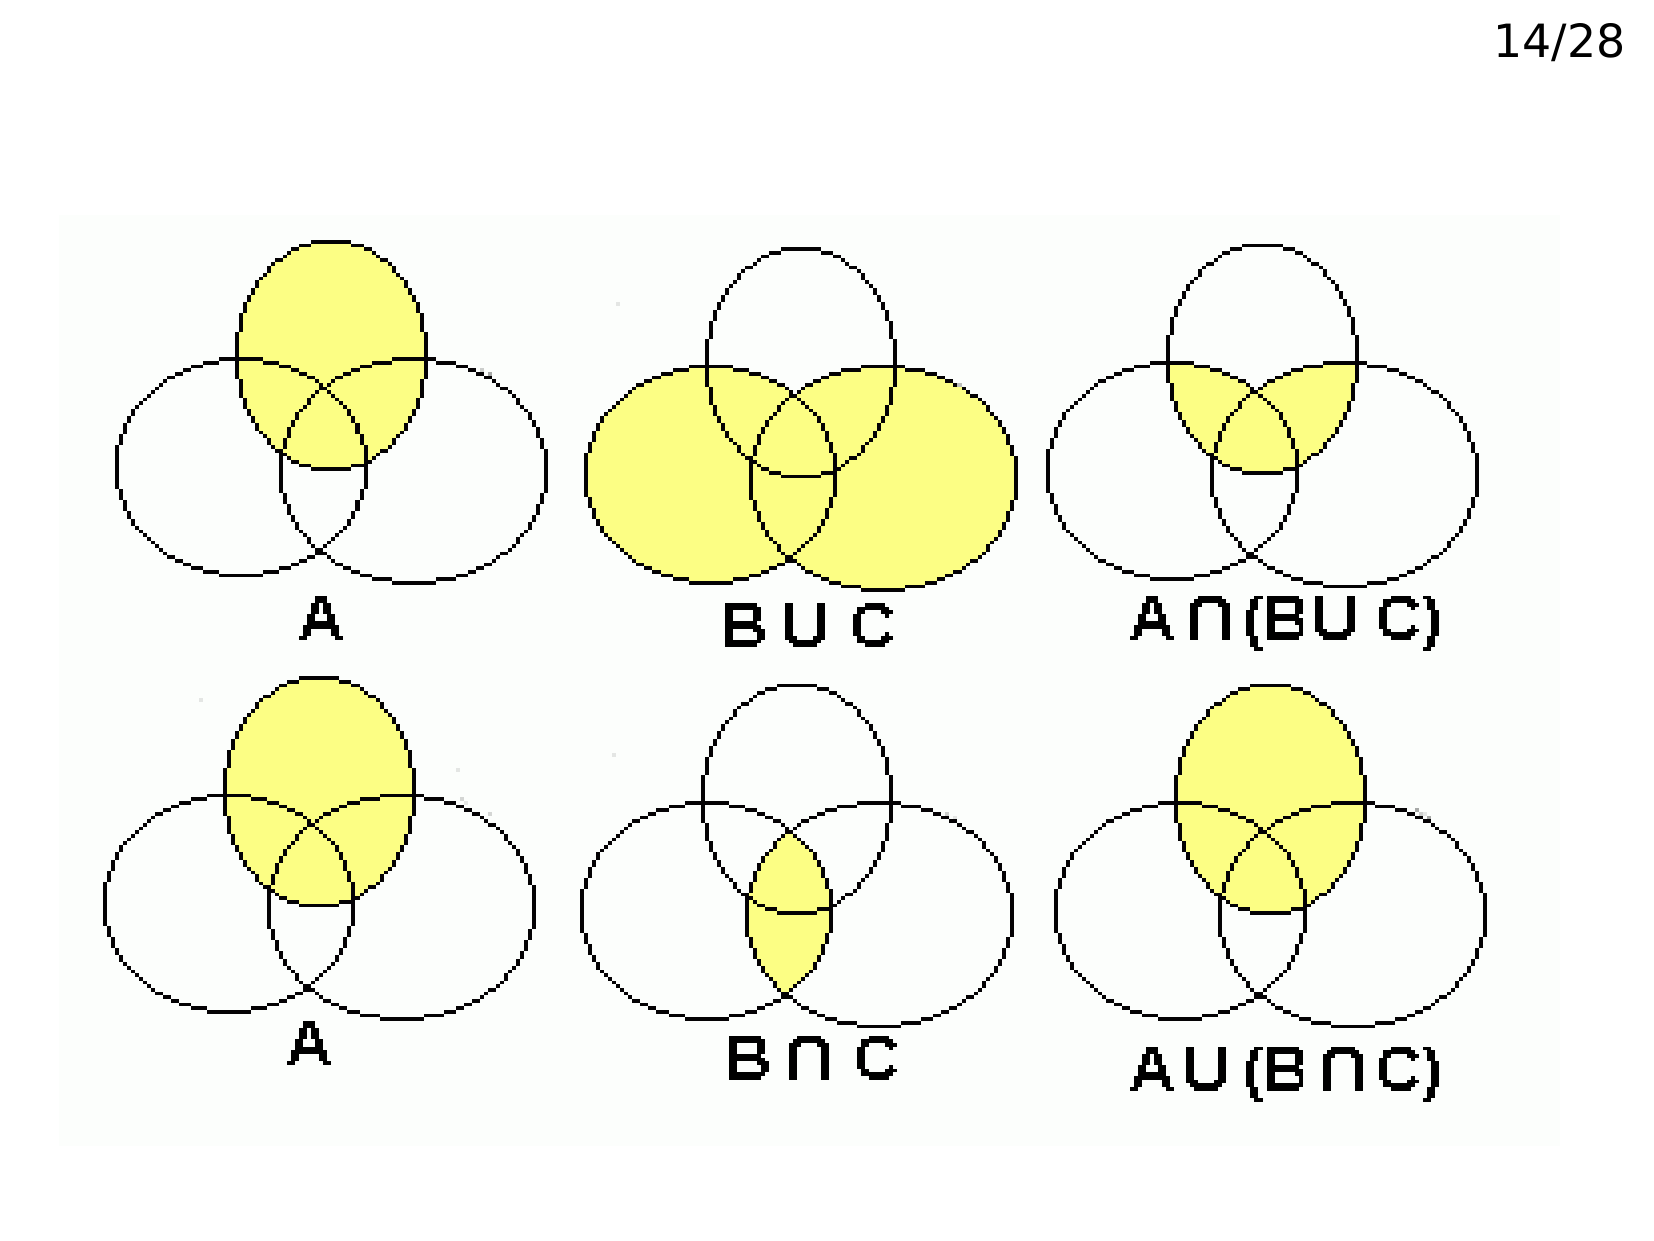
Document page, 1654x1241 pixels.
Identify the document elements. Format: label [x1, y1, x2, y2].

picture [59, 215, 1560, 1146]
